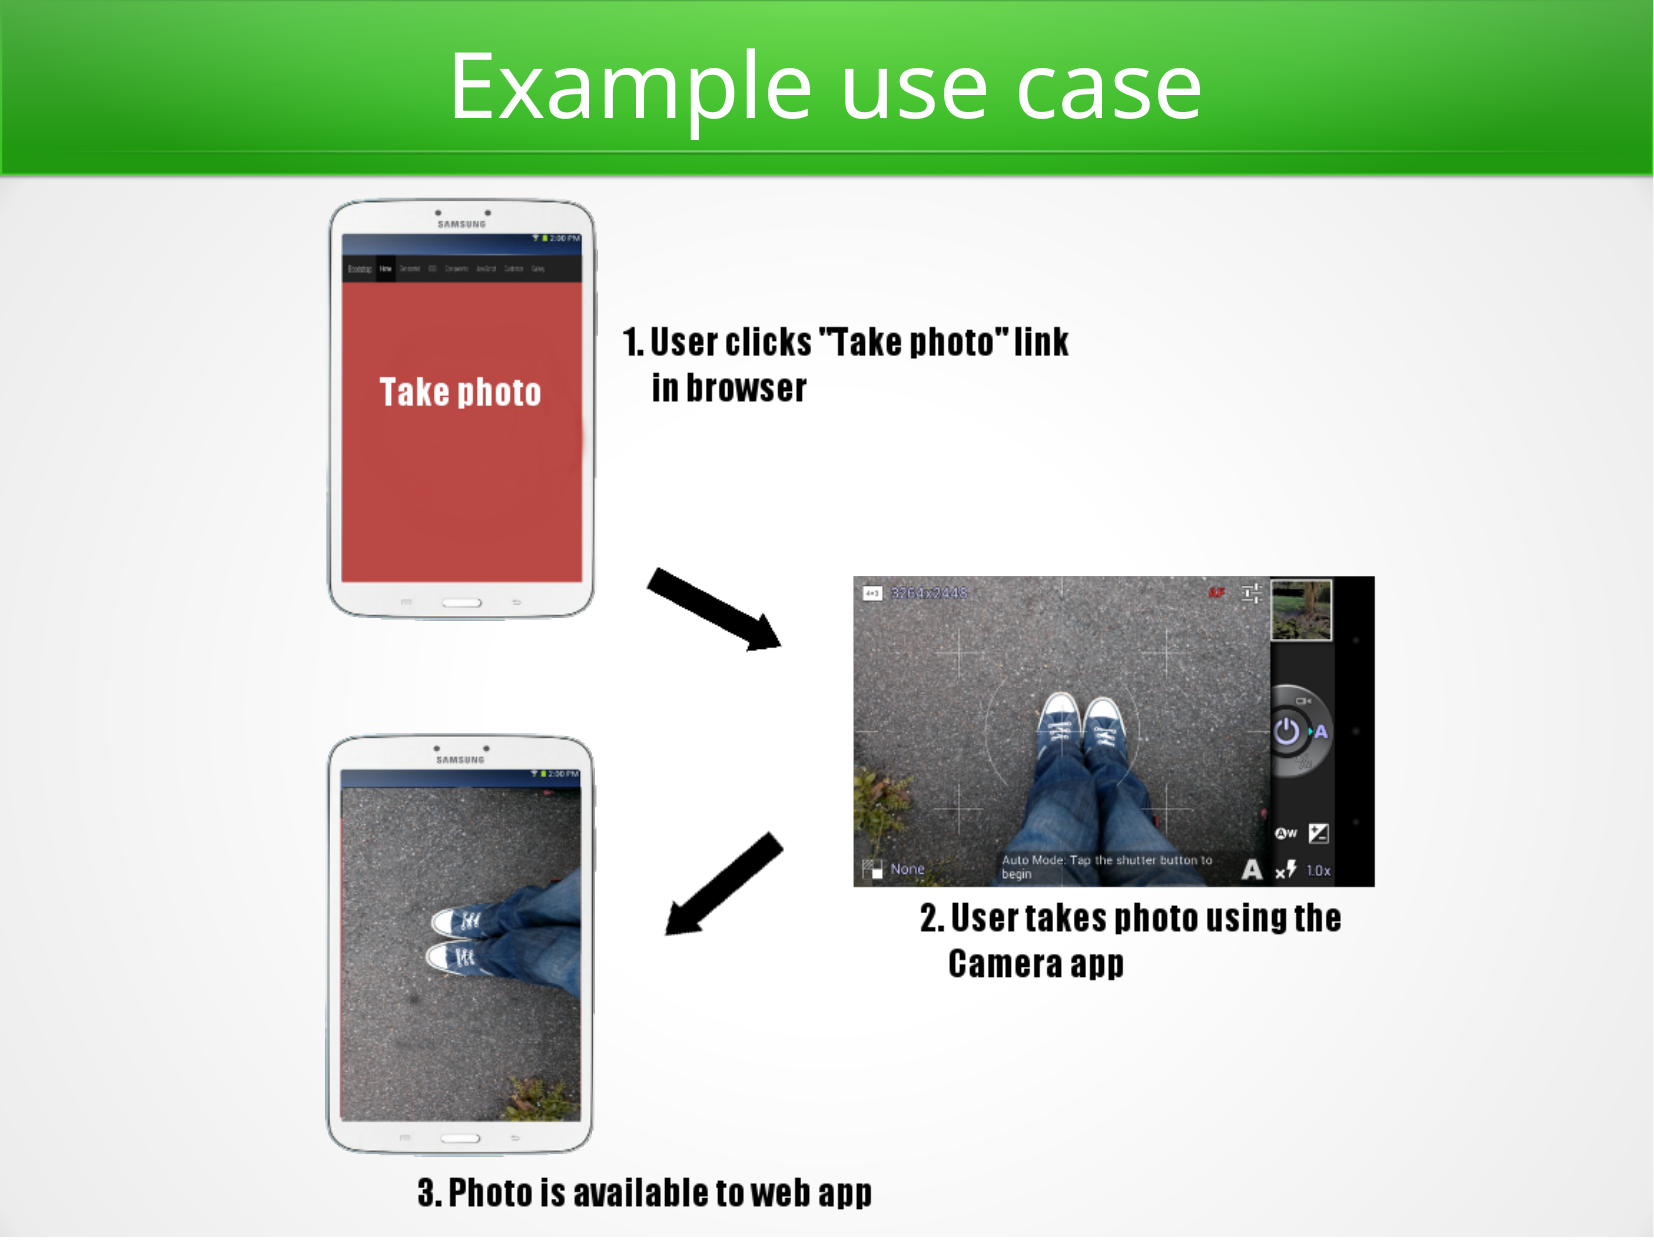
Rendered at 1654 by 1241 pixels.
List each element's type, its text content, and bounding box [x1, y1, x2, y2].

title Example use case [82, 0, 1571, 191]
picture [0, 0, 1654, 1241]
